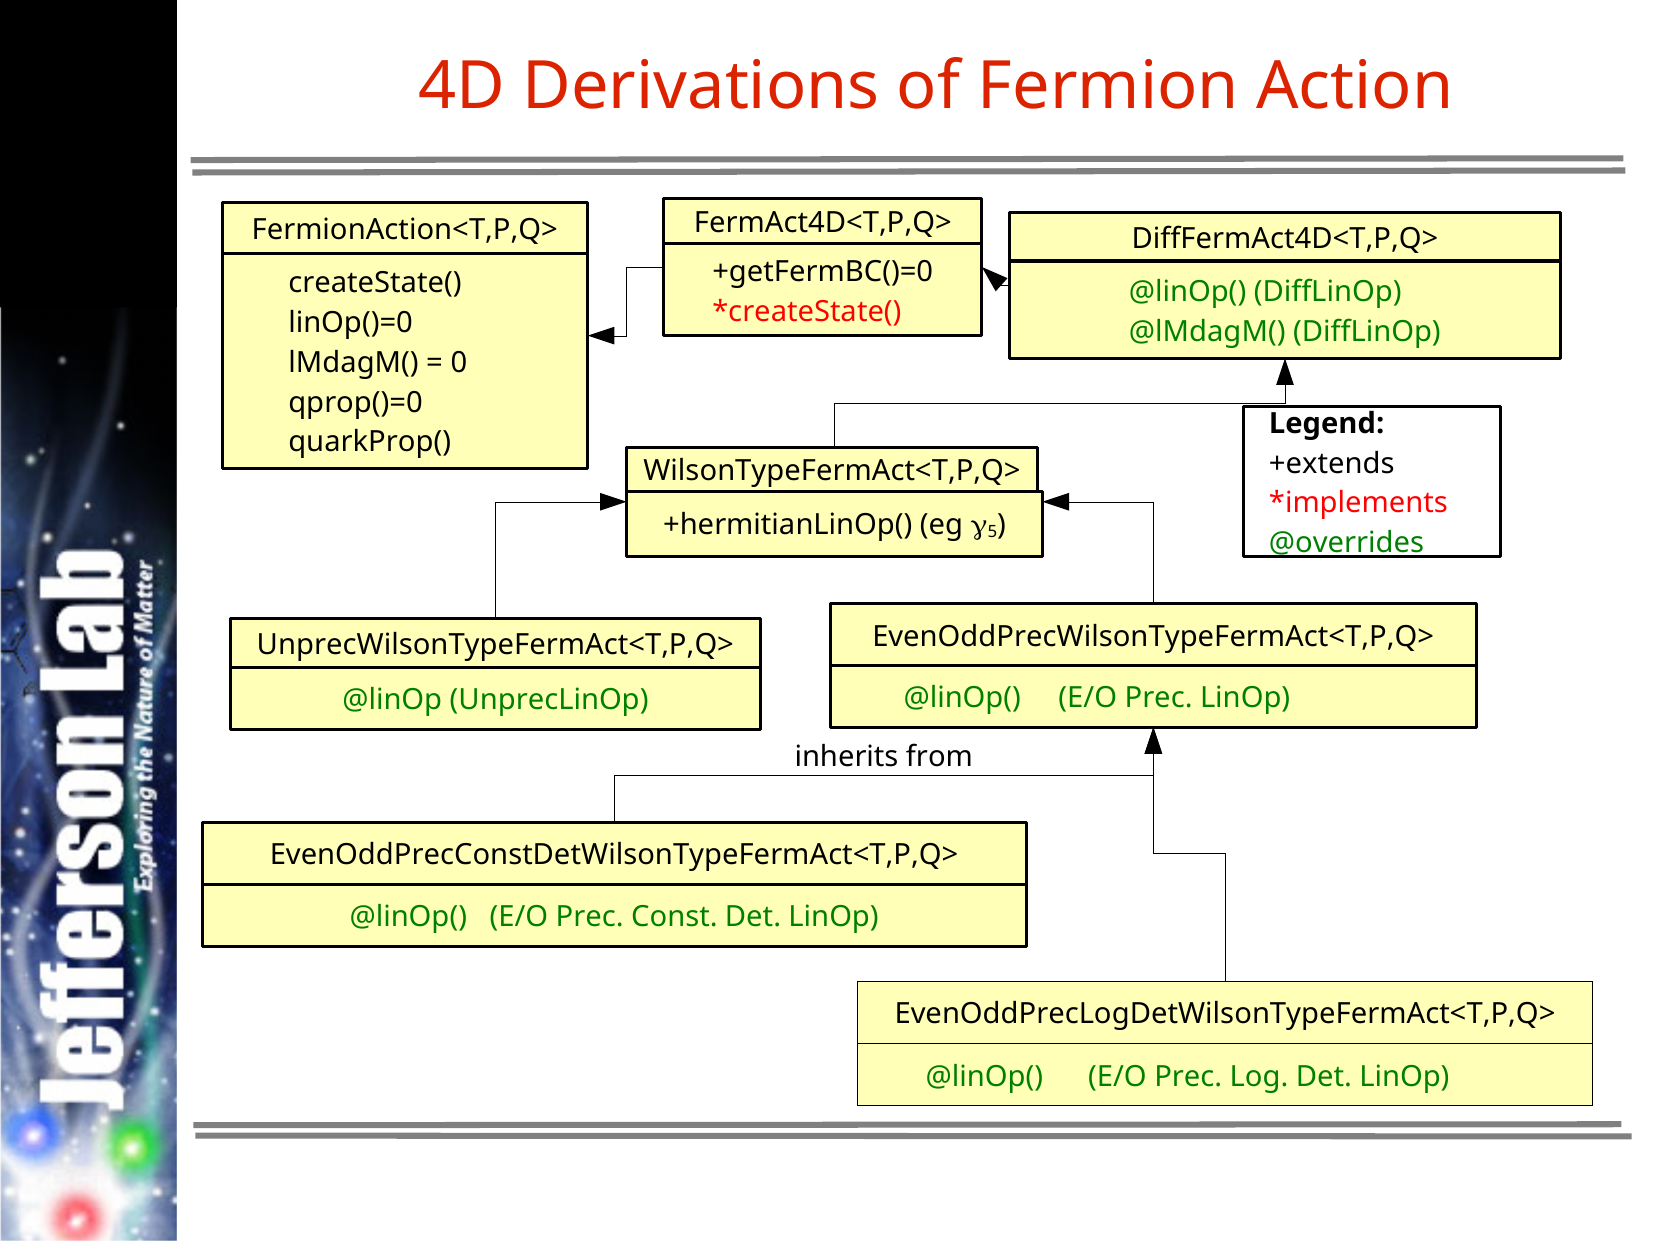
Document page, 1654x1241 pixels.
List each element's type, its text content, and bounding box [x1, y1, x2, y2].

text_box WilsonTypeFermAct<T,P,Q> [626, 447, 1038, 491]
text_box @linOp() (E/O Prec. Const. Det. LinOp) [202, 884, 1027, 947]
text_box EvenOddPrecLogDetWilsonTypeFermAct<T,P,Q> [857, 981, 1593, 1043]
text_box +getFermBC()=0 *createState() [663, 243, 982, 336]
text_box @linOp() (E/O Prec. LinOp) [830, 666, 1477, 728]
text_box @linOp (UnprecLinOp) [230, 667, 761, 730]
text_box UnprecWilsonTypeFermAct<T,P,Q> [230, 618, 761, 667]
text_box FermionAction<T,P,Q> [222, 202, 588, 253]
title 4D Derivations of Fermion Action [235, 17, 1638, 149]
text_box +hermitianLinOp() (eg 5) [626, 491, 1043, 557]
picture [2, 308, 176, 1240]
text_box @linOp() (E/O Prec. Log. Det. LinOp) [857, 1043, 1593, 1106]
text_box FermAct4D<T,P,Q> [663, 198, 982, 243]
text_box createState() linOp()=0 lMdagM() = 0 qprop()=0 quarkProp() [222, 253, 588, 469]
text_box DiffFermAct4D<T,P,Q> [1009, 212, 1561, 261]
text_box EvenOddPrecConstDetWilsonTypeFermAct<T,P,Q> [202, 822, 1027, 884]
text_box EvenOddPrecWilsonTypeFermAct<T,P,Q> [830, 603, 1477, 666]
text_box Legend: +extends *implements @overrides [1243, 406, 1501, 557]
text_box @linOp() (DiffLinOp) @lMdagM() (DiffLinOp) [1009, 261, 1561, 359]
